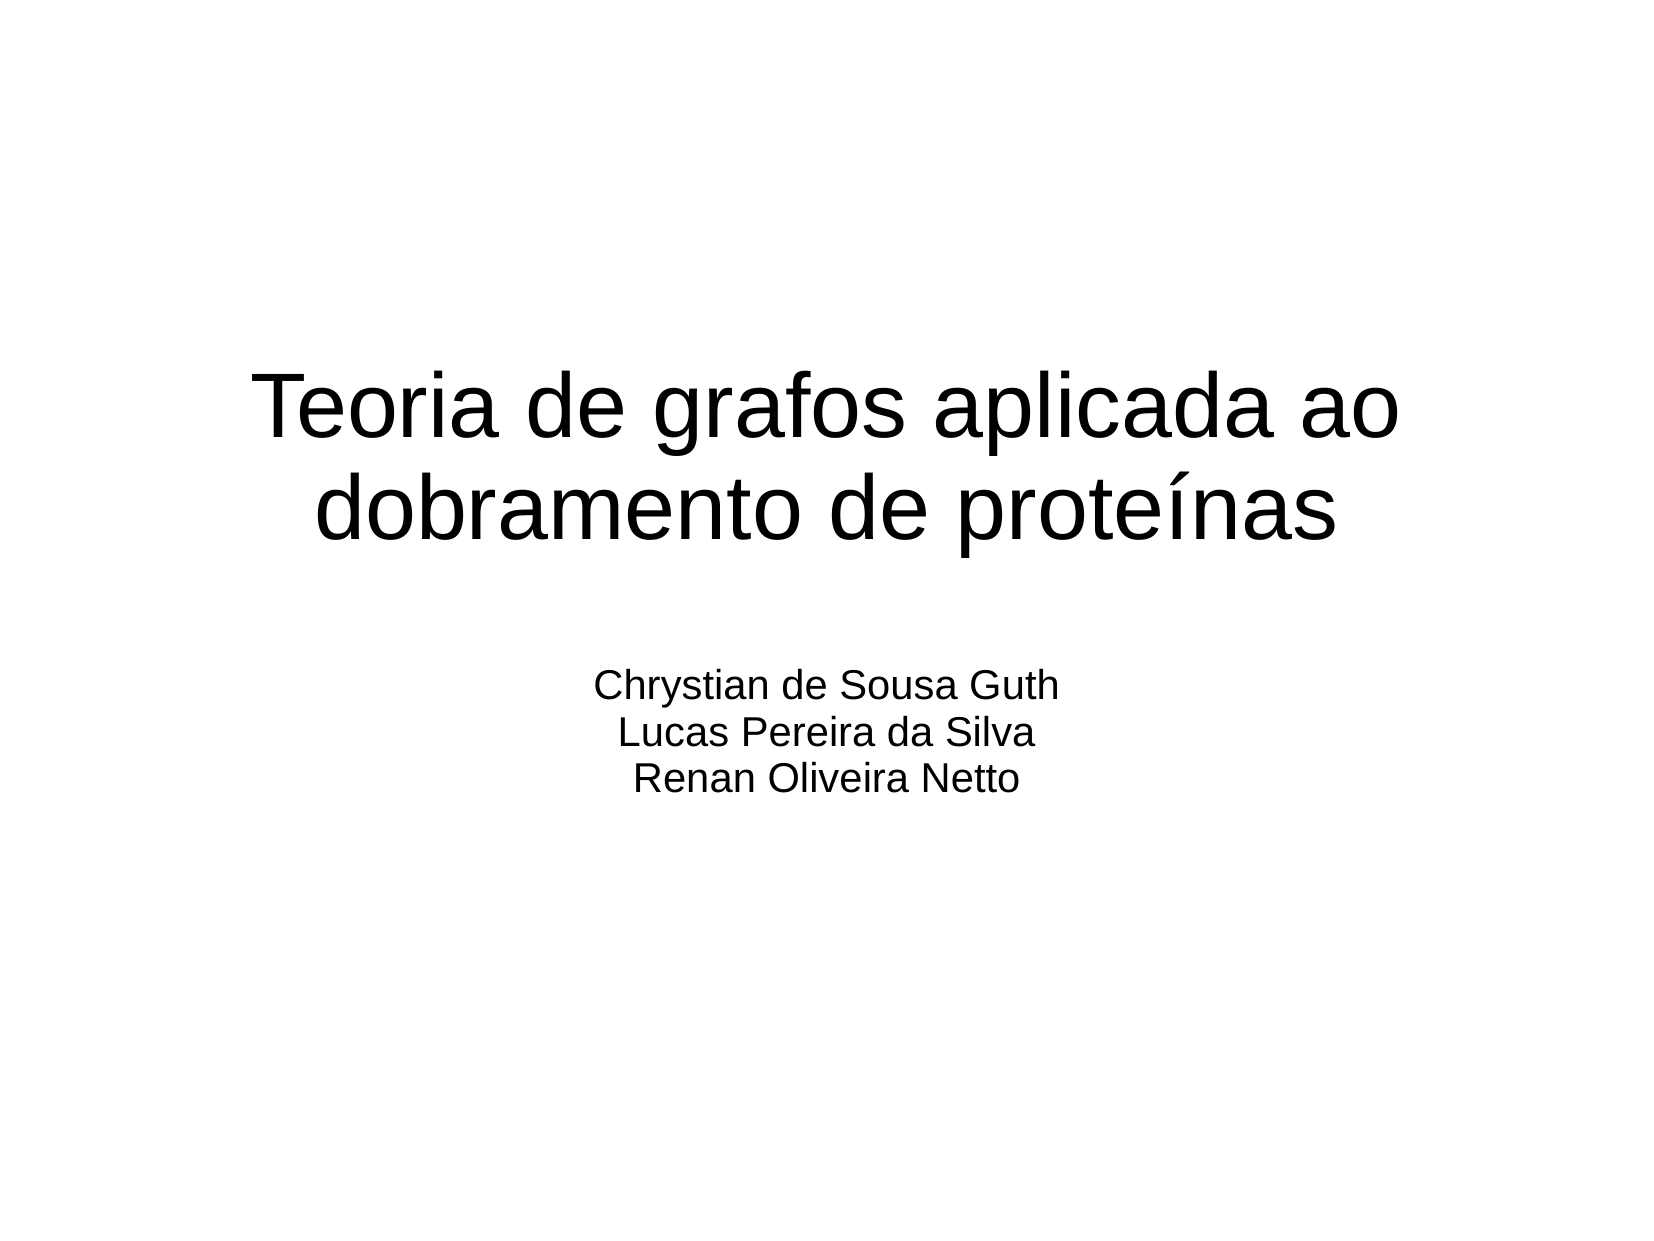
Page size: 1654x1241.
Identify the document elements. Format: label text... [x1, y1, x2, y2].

title Teoria de grafos aplicada ao dobramento de proteínas Chrystian de Sousa Guth Lucas Pereira da Silva Renan Oliveira Netto [82, 354, 1571, 802]
